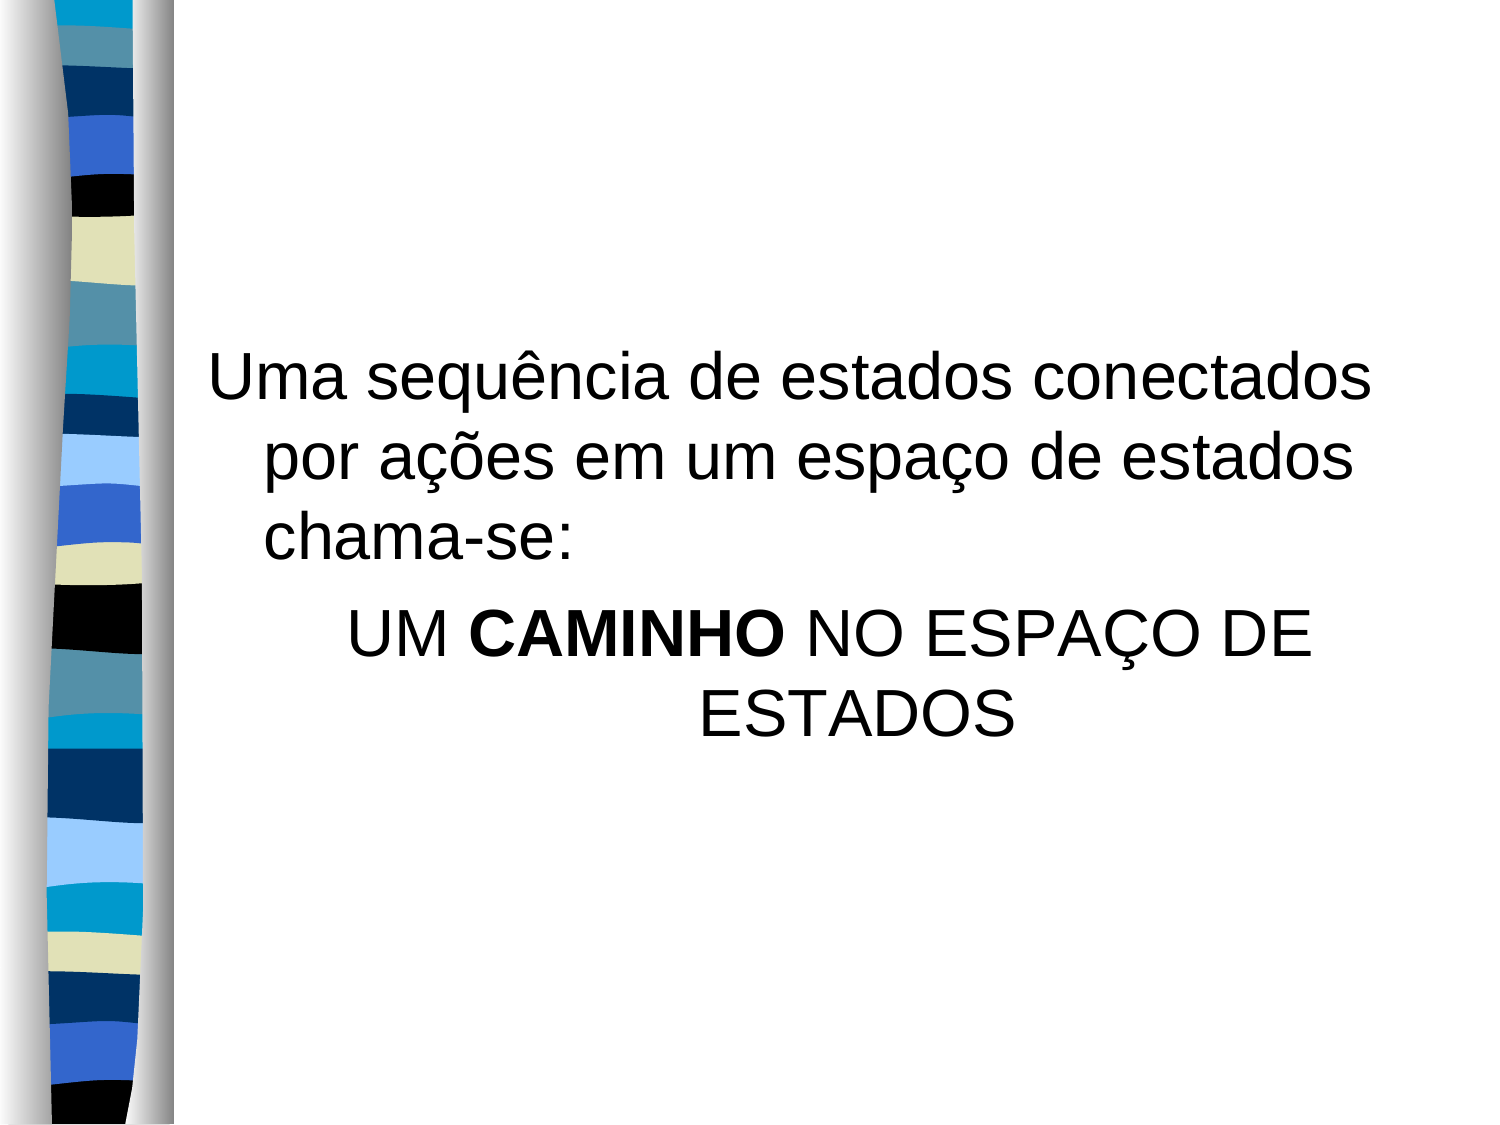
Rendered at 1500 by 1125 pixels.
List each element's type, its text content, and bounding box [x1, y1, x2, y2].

list Uma sequência de estados conectados por ações em um espaço de estados chama-se: UM CAMINHO NO ESPAÇO DE ESTADOS [192, 324, 1468, 1000]
